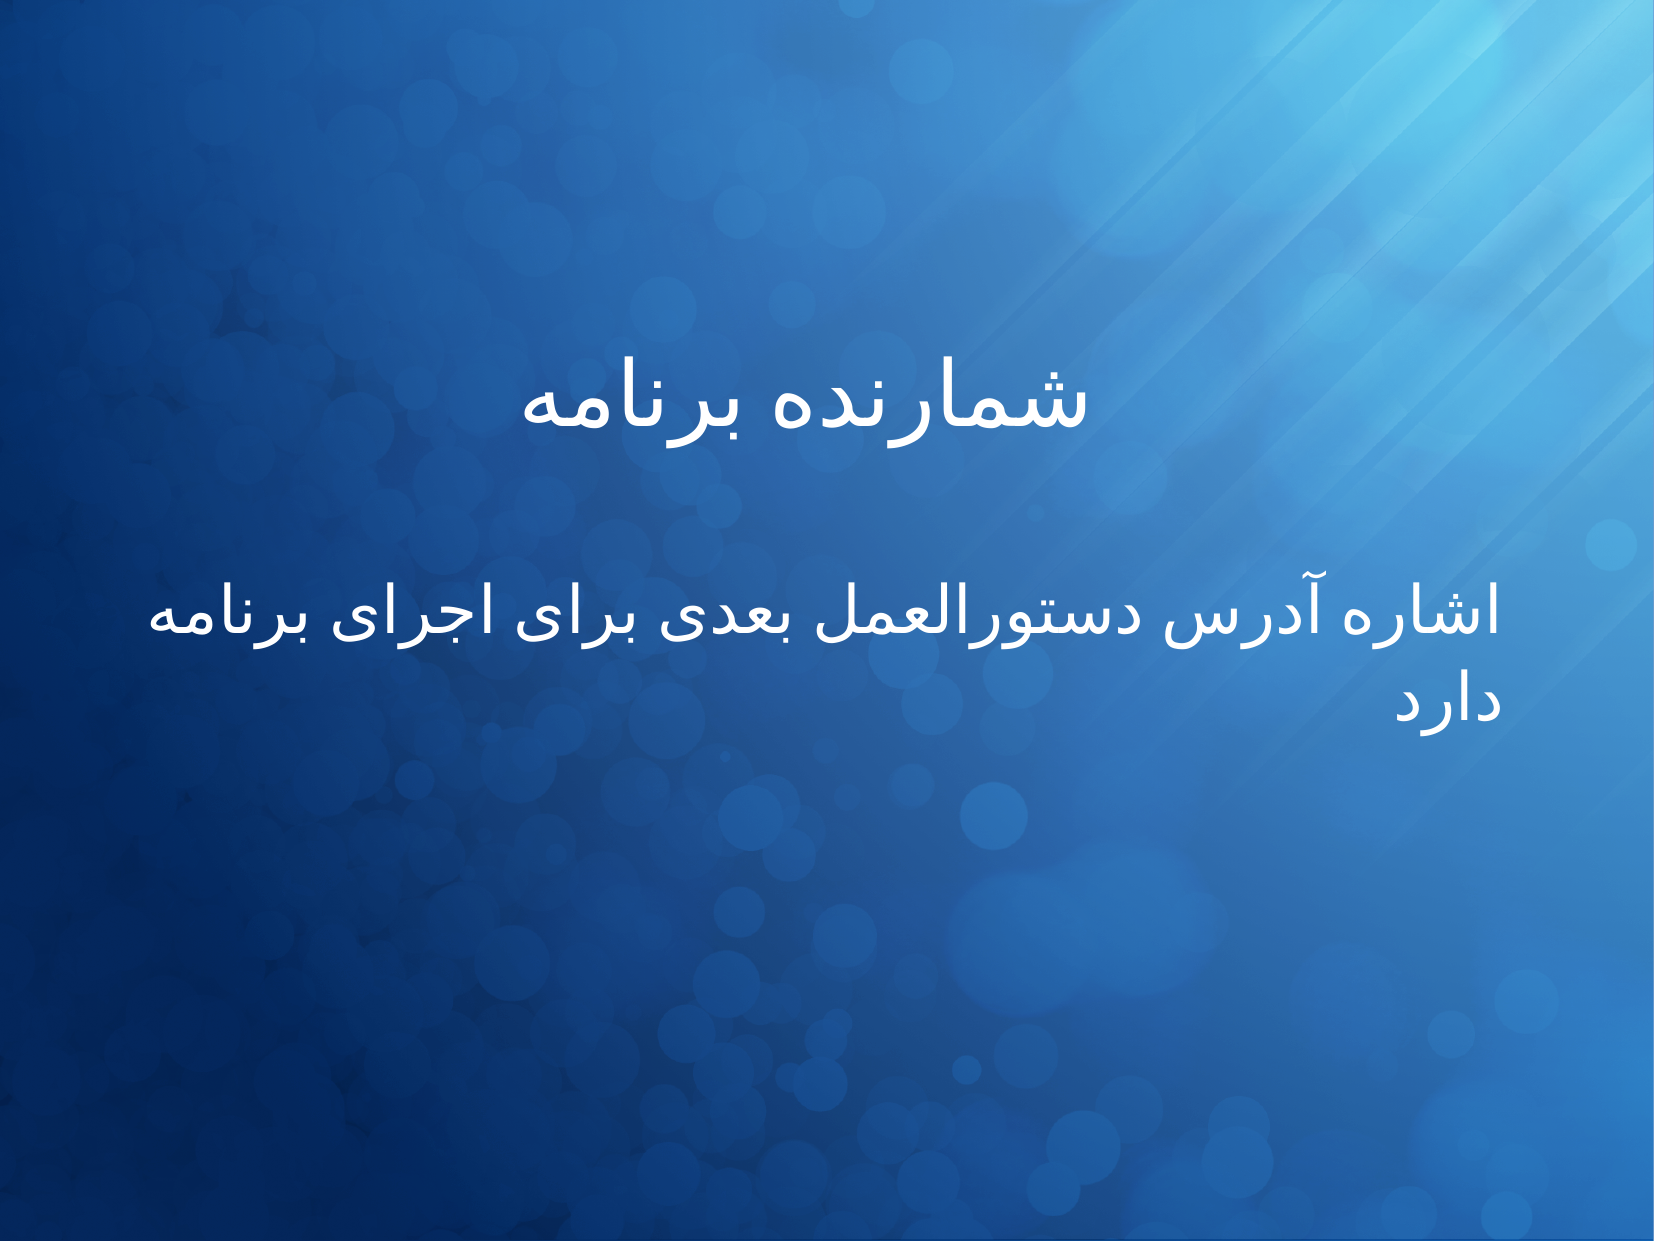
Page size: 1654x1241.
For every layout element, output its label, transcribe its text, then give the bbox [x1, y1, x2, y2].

picture [0, 0, 1654, 1241]
title شمارنده برنامه [112, 319, 1501, 488]
list اشاره آدرس دستورالعمل بعدی برای اجرای برنامه دارد [122, 573, 1576, 938]
